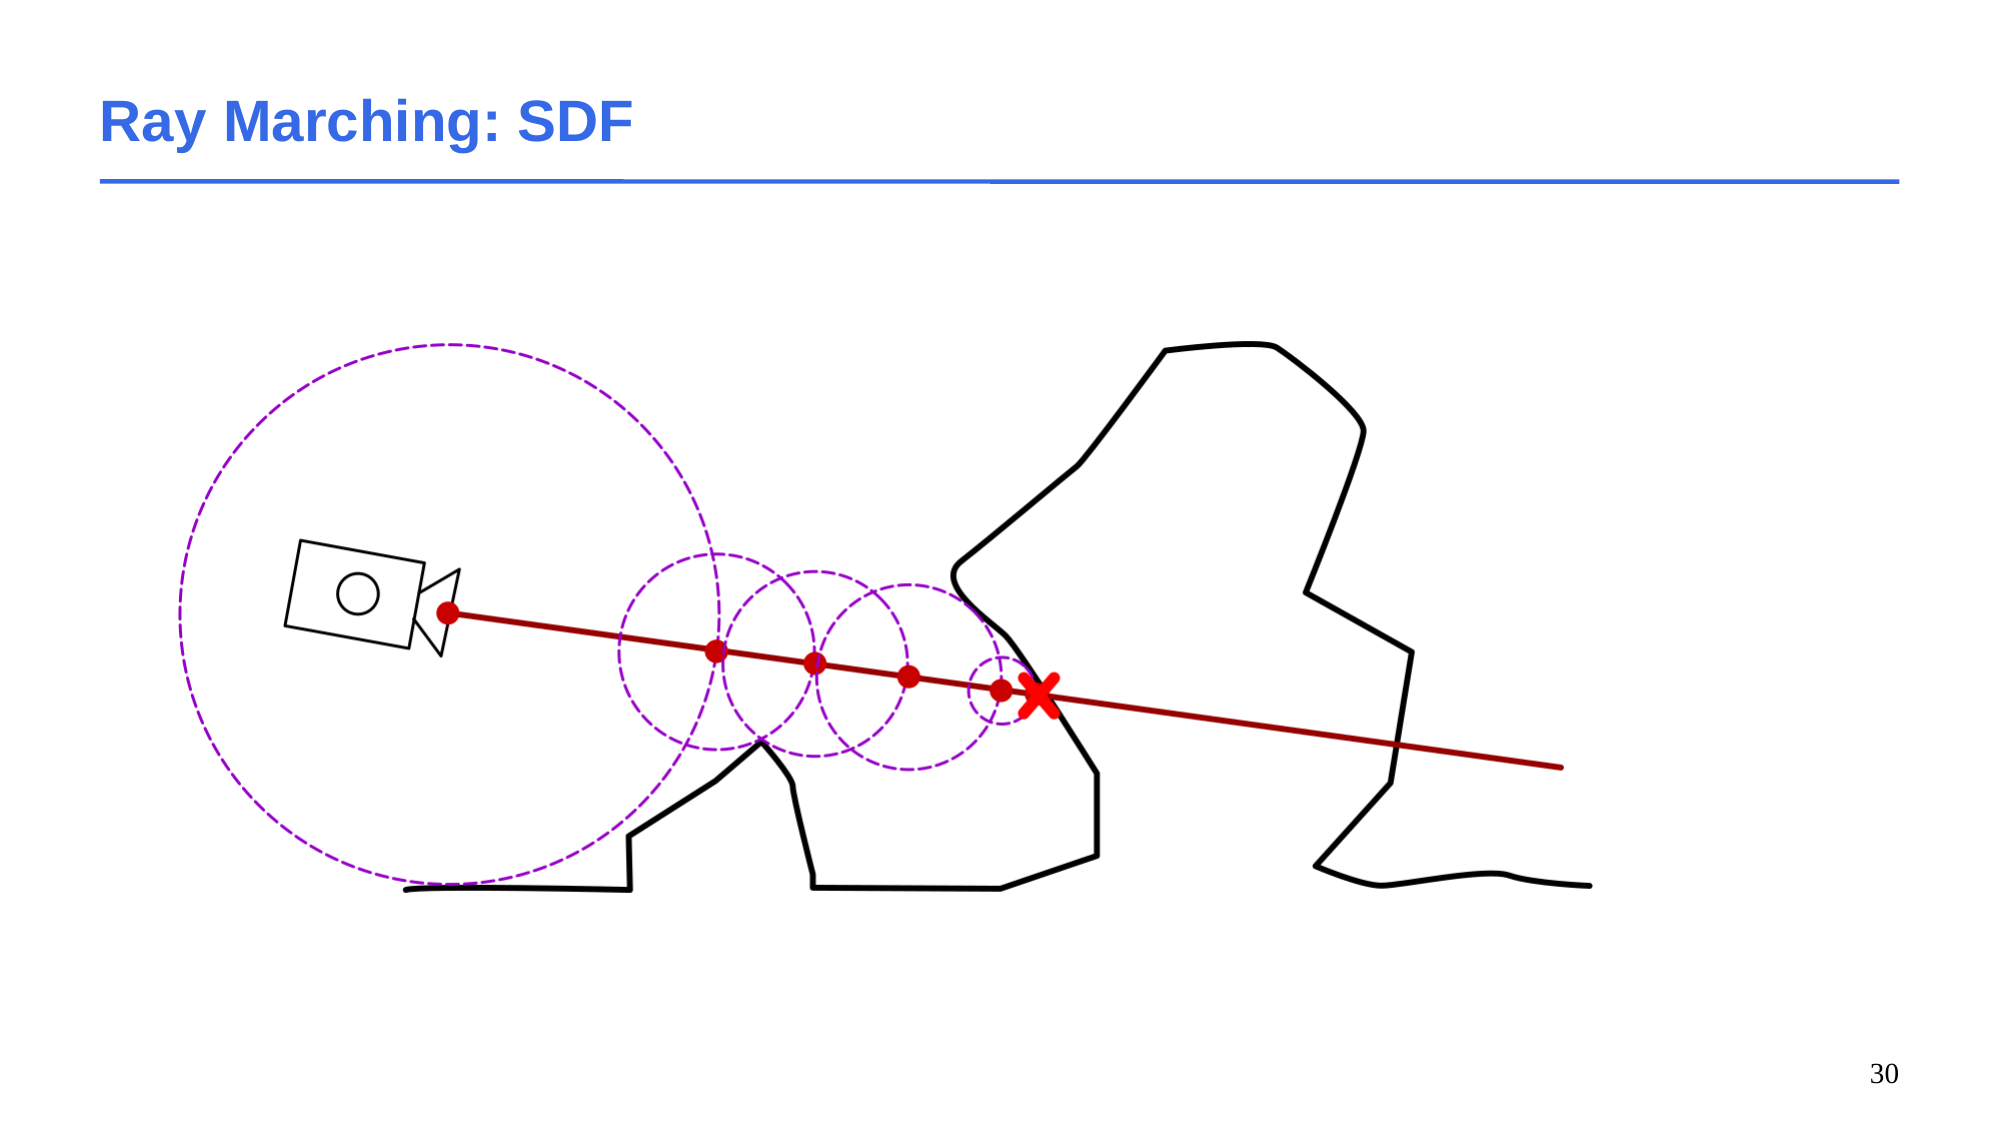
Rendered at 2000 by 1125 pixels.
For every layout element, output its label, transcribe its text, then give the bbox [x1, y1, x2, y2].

title Ray Marching: SDF [99, 27, 1900, 215]
picture [176, 299, 1726, 1045]
